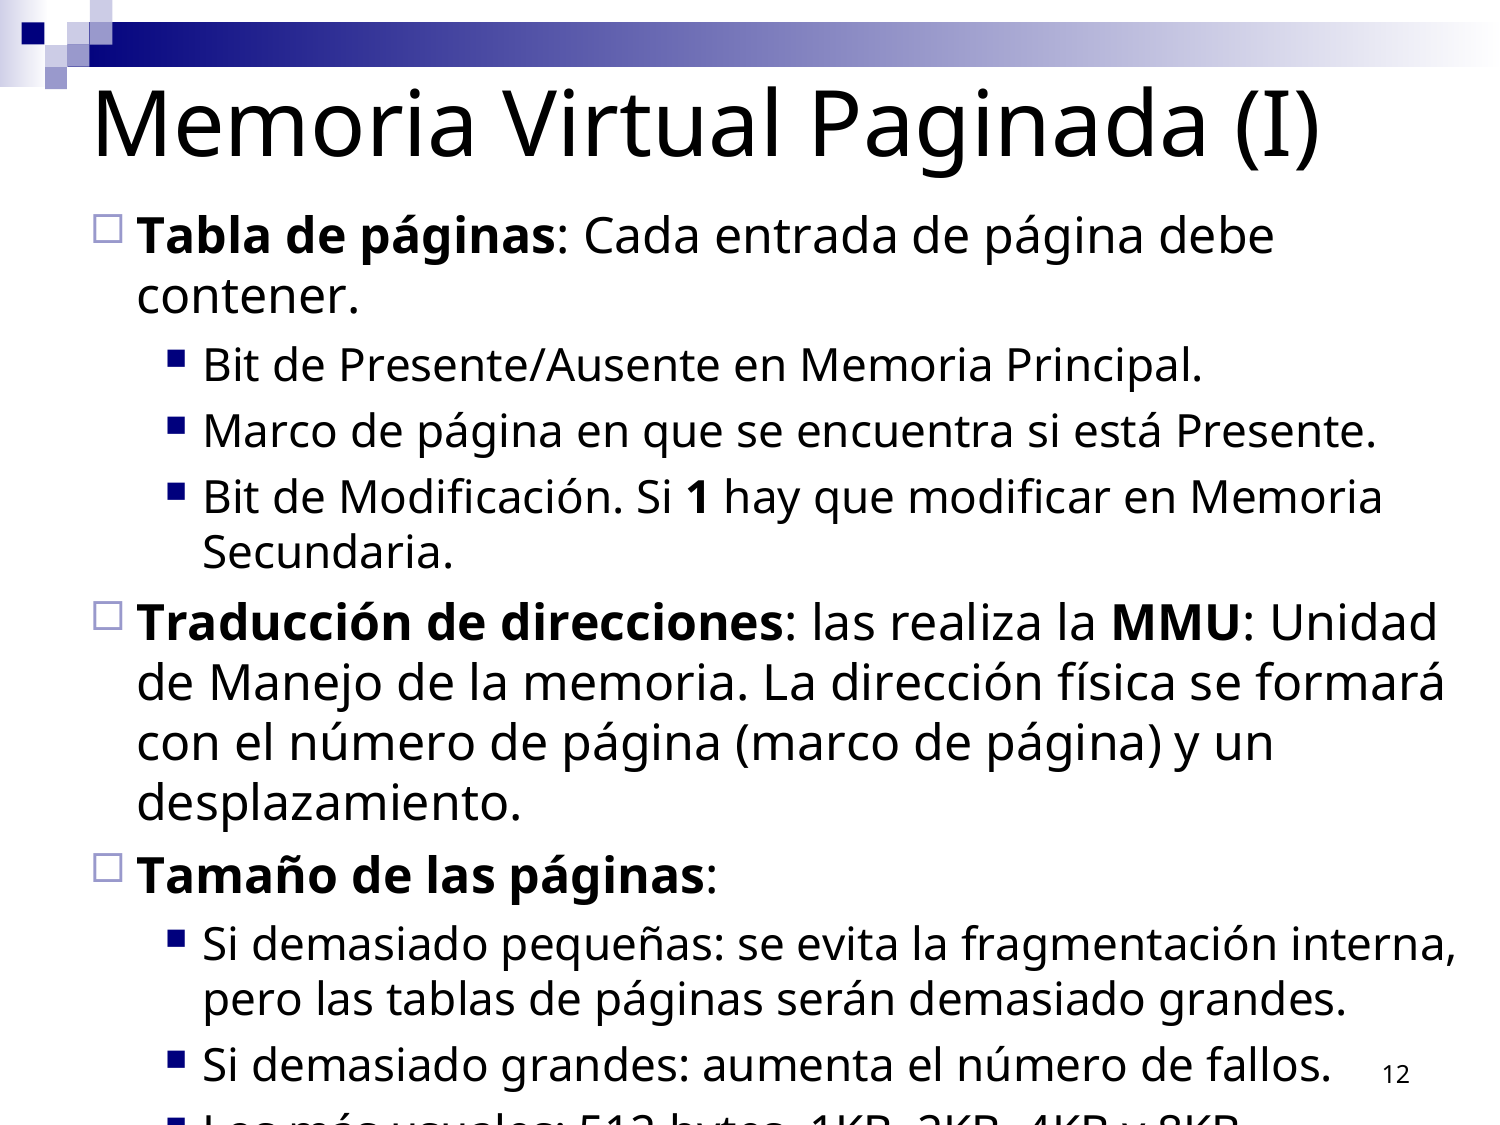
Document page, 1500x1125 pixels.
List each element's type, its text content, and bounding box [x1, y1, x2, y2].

text_box <number> [1074, 1025, 1426, 1101]
text_box Memoria Virtual Paginada (I) [75, 6, 1426, 196]
text_box Tabla de páginas: Cada entrada de página debe contener. Bit de Presente/Ausente en Memoria Principal. Marco de página en que se encuentra si está Presente. Bit de Modificación. Si 1 hay que modificar en Memoria Secundaria. Traducción de direcciones: las realiza la MMU: Unidad de Manejo de la memoria. La dirección física se formará con el número de página (marco de página) y un desplazamiento. Tamaño de las páginas: Si demasiado pequeñas: se evita la fragmentación interna, pero las tablas de páginas serán demasiado grandes. Si demasiado grandes: aumenta el número de fallos. Los más usuales: 512 bytes, 1KB, 2KB, 4KB y 8KB. [0, 196, 1488, 934]
